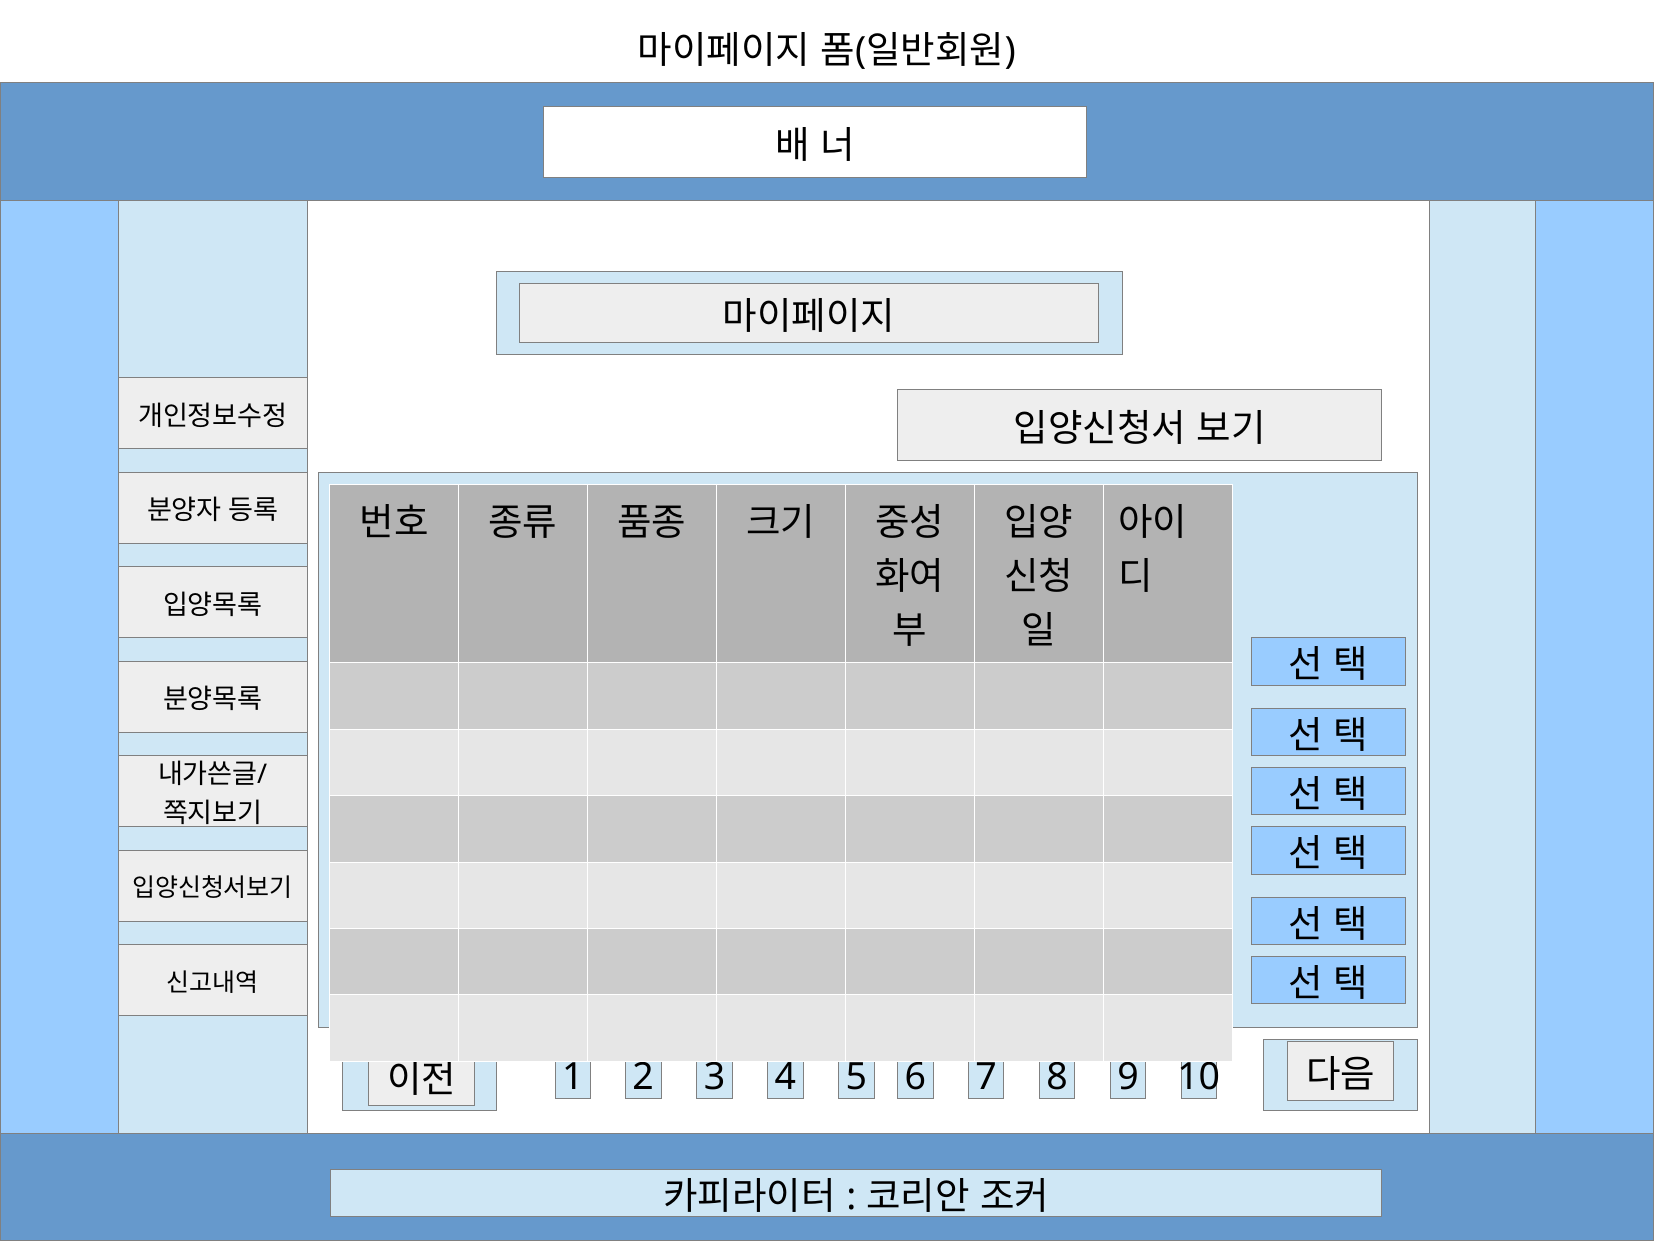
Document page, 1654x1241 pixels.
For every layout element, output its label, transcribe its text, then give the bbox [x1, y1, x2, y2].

text_box 선 택 [1251, 767, 1406, 815]
text_box 내가쓴글/ 쪽지보기 [118, 755, 308, 827]
table_cell [459, 730, 587, 795]
text_box 분양자 등록 [118, 472, 308, 544]
table_cell [846, 929, 974, 994]
table_cell [588, 730, 716, 795]
table_cell [975, 730, 1103, 795]
text_box 선 택 [1251, 637, 1406, 686]
text_box 이전 [368, 1062, 475, 1106]
table_cell [1104, 929, 1232, 994]
table_header 종류 [459, 485, 587, 662]
text_box 신고내역 [118, 944, 308, 1016]
table_cell [846, 663, 974, 729]
text_box 선 택 [1251, 826, 1406, 875]
table_cell [846, 796, 974, 862]
text_box 마이페이지 [519, 283, 1099, 343]
text_box 입양신청서 보기 [897, 389, 1382, 461]
text_box 5 [838, 1062, 875, 1099]
table_header 아이디 [1104, 485, 1232, 662]
table_cell [588, 663, 716, 729]
text_box 8 [1051, 1077, 1062, 1087]
table_cell [975, 863, 1103, 928]
table_cell [846, 730, 974, 795]
text_box 4 [778, 1066, 788, 1080]
table_cell [330, 863, 458, 928]
text_box 개인정보수정 [118, 377, 308, 449]
table_cell [459, 863, 587, 928]
text_box 2 [625, 1062, 662, 1099]
text_box 10 [1203, 1065, 1214, 1087]
table_cell [846, 995, 974, 1061]
table_cell [459, 929, 587, 994]
table_cell [975, 995, 1103, 1061]
table_cell [717, 929, 845, 994]
table_cell [975, 929, 1103, 994]
table_header 번호 [330, 485, 458, 662]
text_box 6 [909, 1075, 920, 1087]
text_box 8 [1039, 1062, 1075, 1099]
table_cell [1104, 663, 1232, 729]
table_cell [459, 995, 587, 1061]
table_cell [717, 730, 845, 795]
text_box [0, 82, 1654, 1241]
table_cell [330, 796, 458, 862]
table_header 입양신청일 [975, 485, 1103, 662]
text_box 7 [968, 1062, 1004, 1099]
table_cell [330, 929, 458, 994]
table_cell [459, 663, 587, 729]
text_box 분양목록 [118, 661, 308, 733]
text_box 1 [555, 1062, 591, 1099]
text_box 카피라이터 : 코리안 조커 [330, 1169, 1382, 1217]
text_box 다음 [1287, 1041, 1394, 1101]
text_box 3 [696, 1062, 733, 1099]
text_box 선 택 [1251, 897, 1406, 945]
table_cell [330, 995, 458, 1061]
table_cell [846, 863, 974, 928]
text_box 입양목록 [118, 566, 308, 638]
text_box 배 너 [543, 106, 1087, 178]
text_box 8 [1052, 1065, 1061, 1073]
text_box 6 [897, 1062, 934, 1099]
table_cell [717, 663, 845, 729]
table_cell [588, 995, 716, 1061]
table_header 중성화여부 [846, 485, 974, 662]
text_box 마이페이지 폼(일반회원) [602, 13, 1052, 71]
table_cell [717, 995, 845, 1061]
table_cell [588, 863, 716, 928]
table_cell [975, 663, 1103, 729]
table_cell [588, 929, 716, 994]
text_box 입양신청서보기 [118, 850, 308, 922]
table_cell [1104, 796, 1232, 862]
text_box 10 [1181, 1062, 1217, 1099]
table_cell [330, 730, 458, 795]
table_cell [330, 663, 458, 729]
text_box 9 [1122, 1065, 1133, 1076]
table_cell [717, 796, 845, 862]
table_cell [459, 796, 587, 862]
text_box 선 택 [1251, 708, 1406, 756]
text_box 4 [767, 1062, 804, 1099]
text_box 선 택 [1251, 956, 1406, 1004]
table_header 크기 [717, 485, 845, 662]
table_cell [1104, 730, 1232, 795]
text_box 9 [1110, 1062, 1146, 1099]
table_cell [1104, 863, 1232, 928]
table_cell [1104, 995, 1232, 1061]
table_cell [717, 863, 845, 928]
table_cell [975, 796, 1103, 862]
table_header 품종 [588, 485, 716, 662]
table_cell [588, 796, 716, 862]
